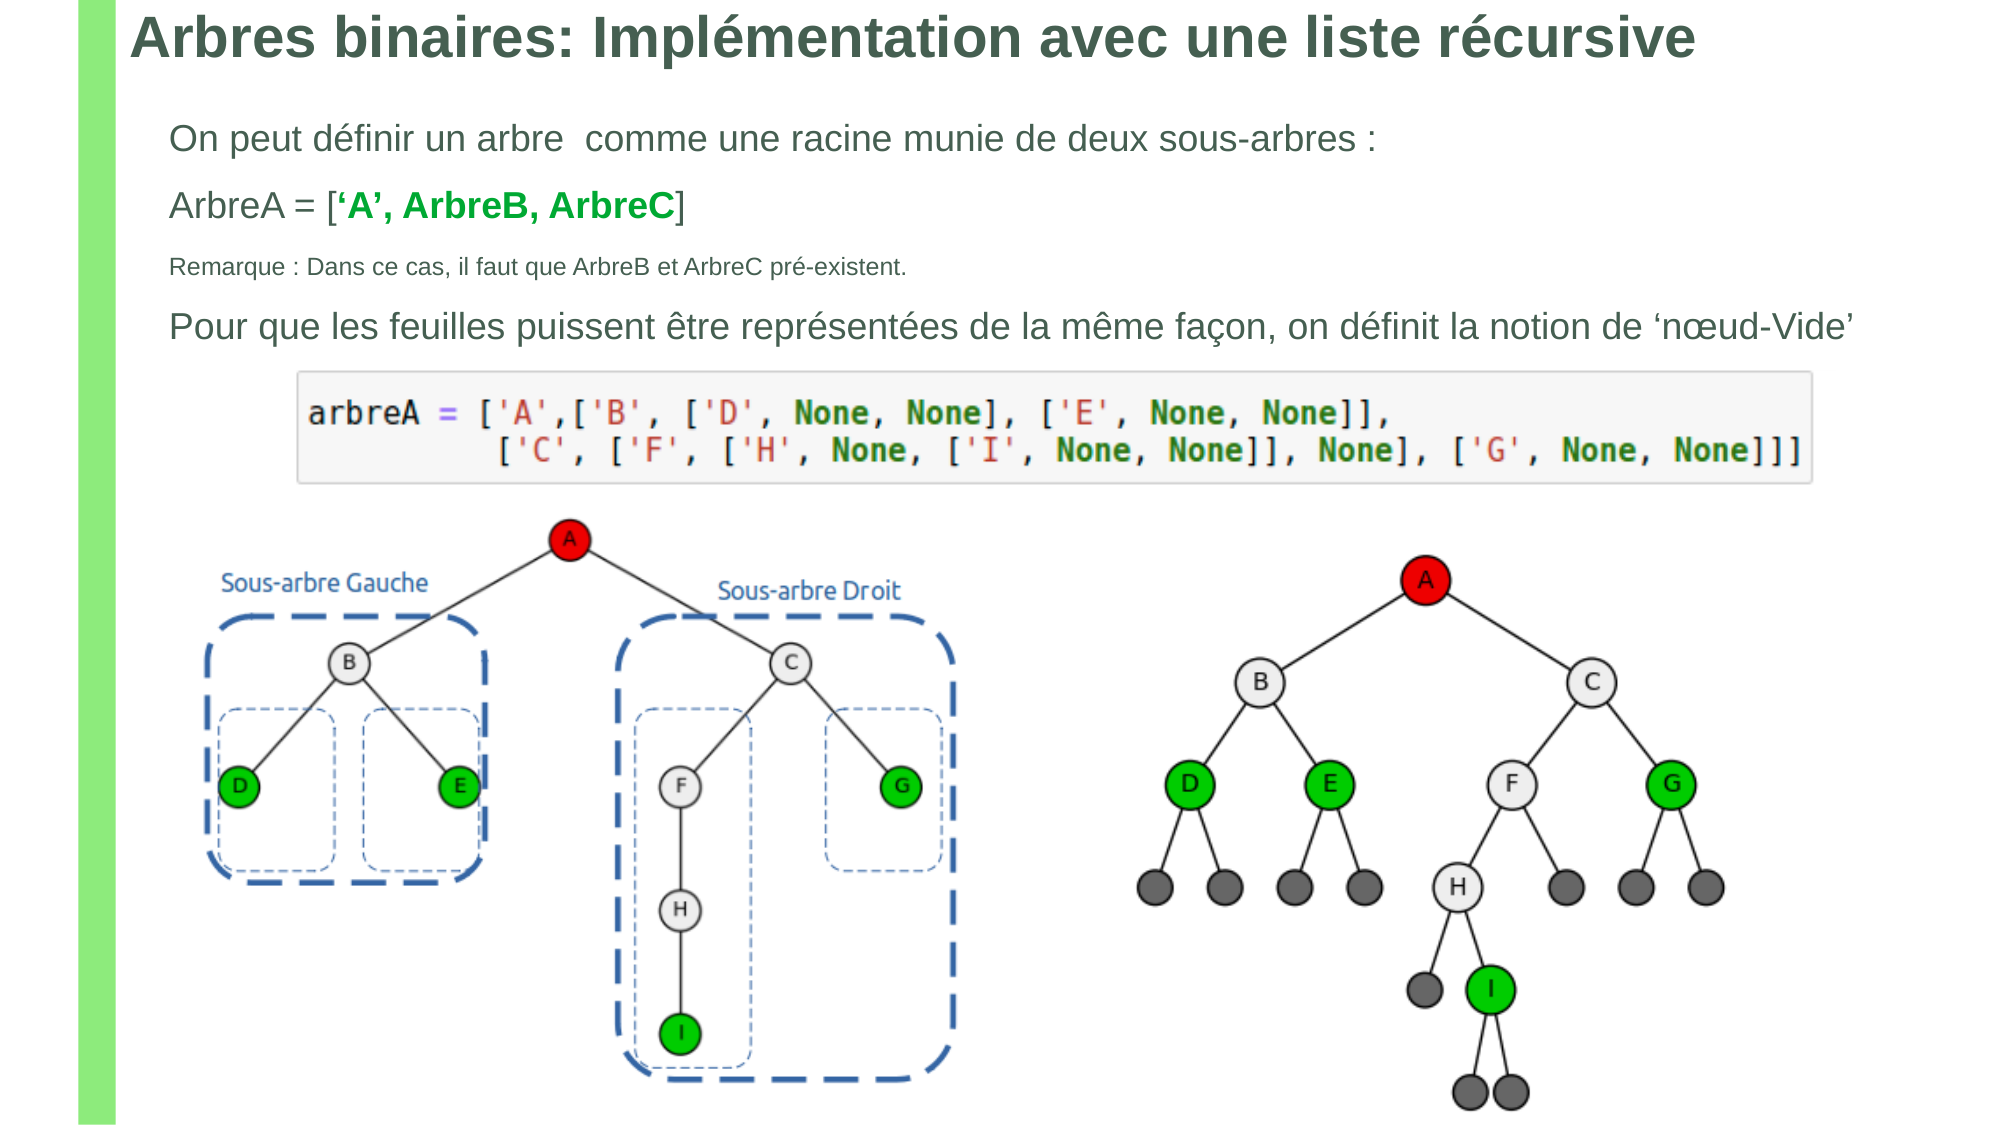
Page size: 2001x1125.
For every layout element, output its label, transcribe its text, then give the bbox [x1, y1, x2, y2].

picture [188, 507, 967, 1099]
picture [295, 369, 1836, 489]
text_box Arbres binaires: Implémentation avec une liste récursive [114, 0, 2000, 106]
text_box On peut définir un arbre comme une racine munie de deux sous-arbres : ArbreA = [‘A’, ArbreB, ArbreC] Remarque : Dans ce cas, il faut que ArbreB et ArbreC pré-existent. Pour que les feuilles puissent être représentées de la même façon, on définit la notion de ‘nœud-Vide’ [154, 110, 2000, 1111]
picture [1125, 543, 1737, 1125]
